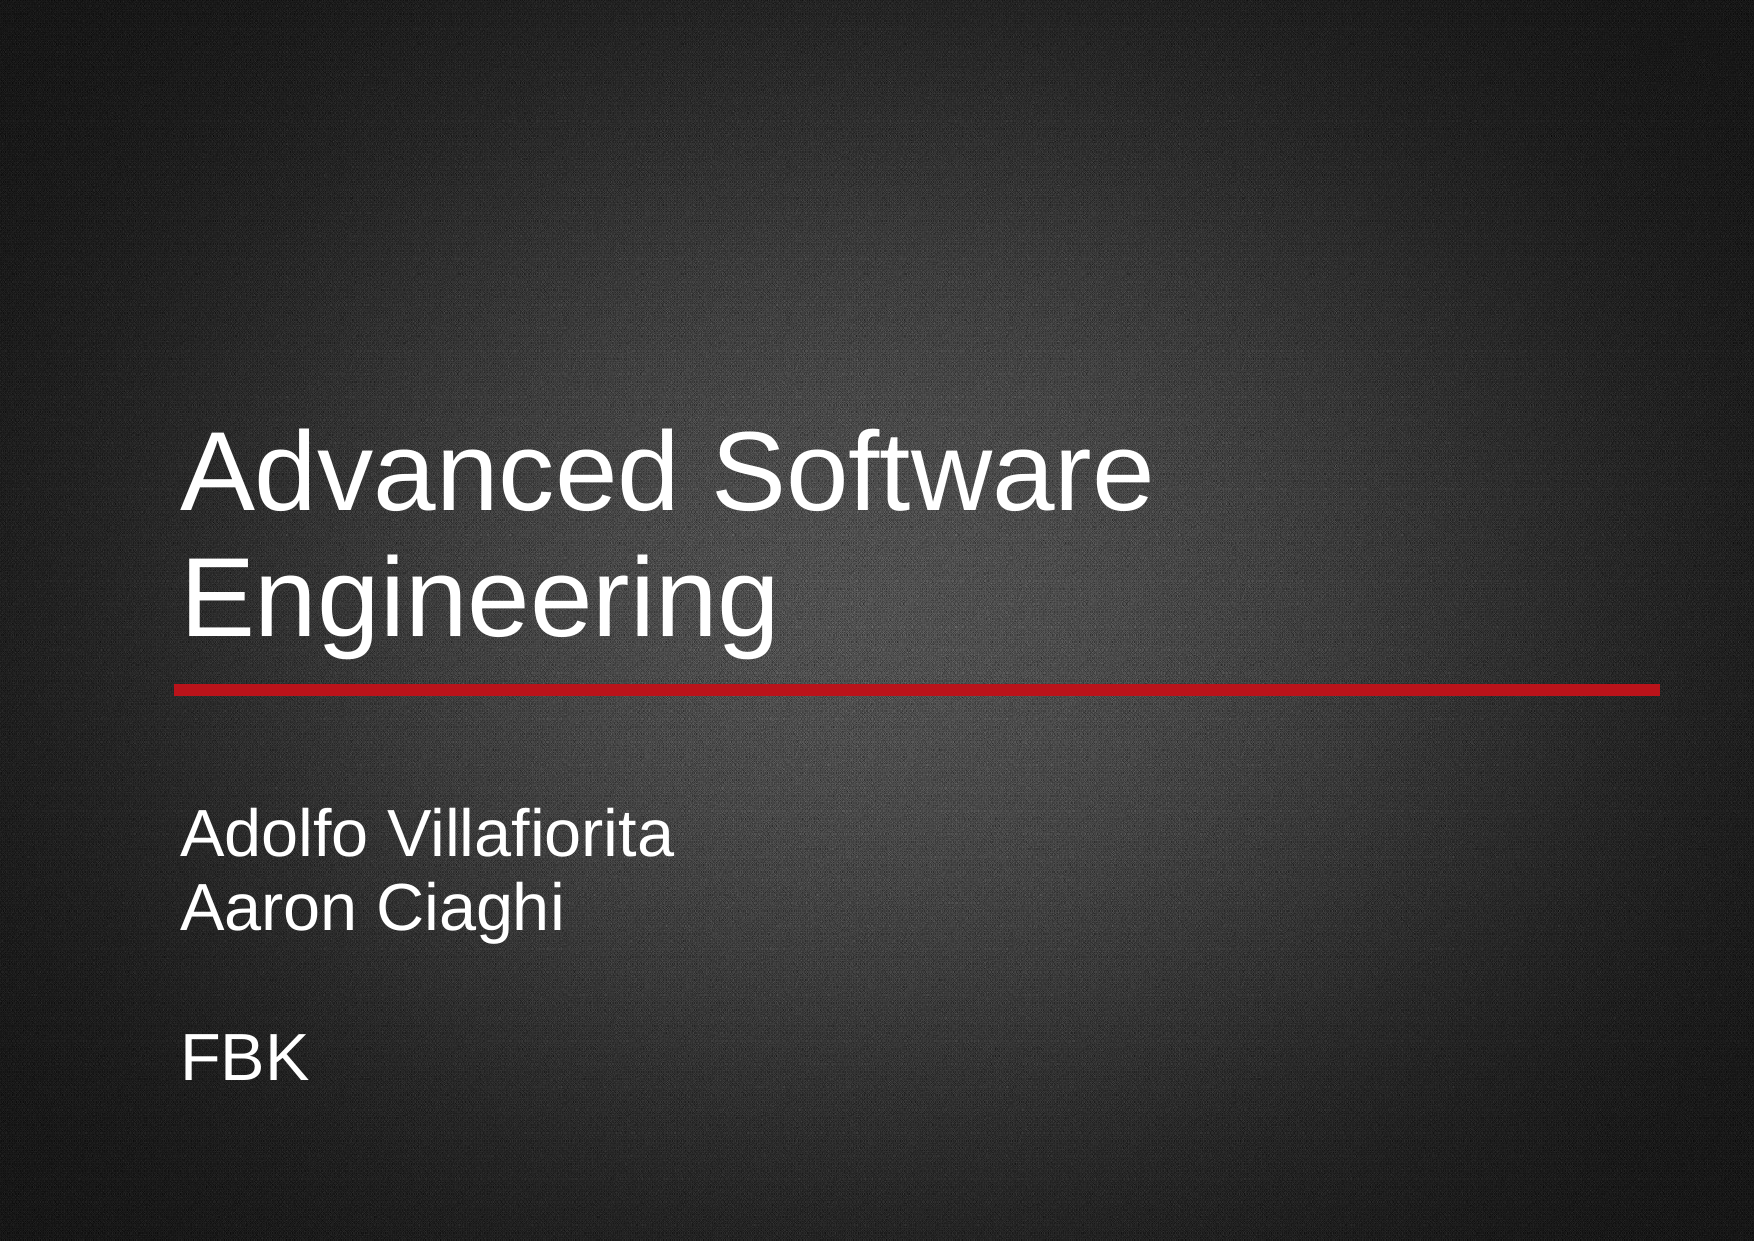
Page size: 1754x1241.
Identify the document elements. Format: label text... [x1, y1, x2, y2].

picture [0, 0, 1754, 1241]
subtitle Adolfo Villafiorita Aaron Ciaghi FBK [180, 720, 1667, 1171]
title Advanced Software Engineering [180, 49, 1667, 661]
